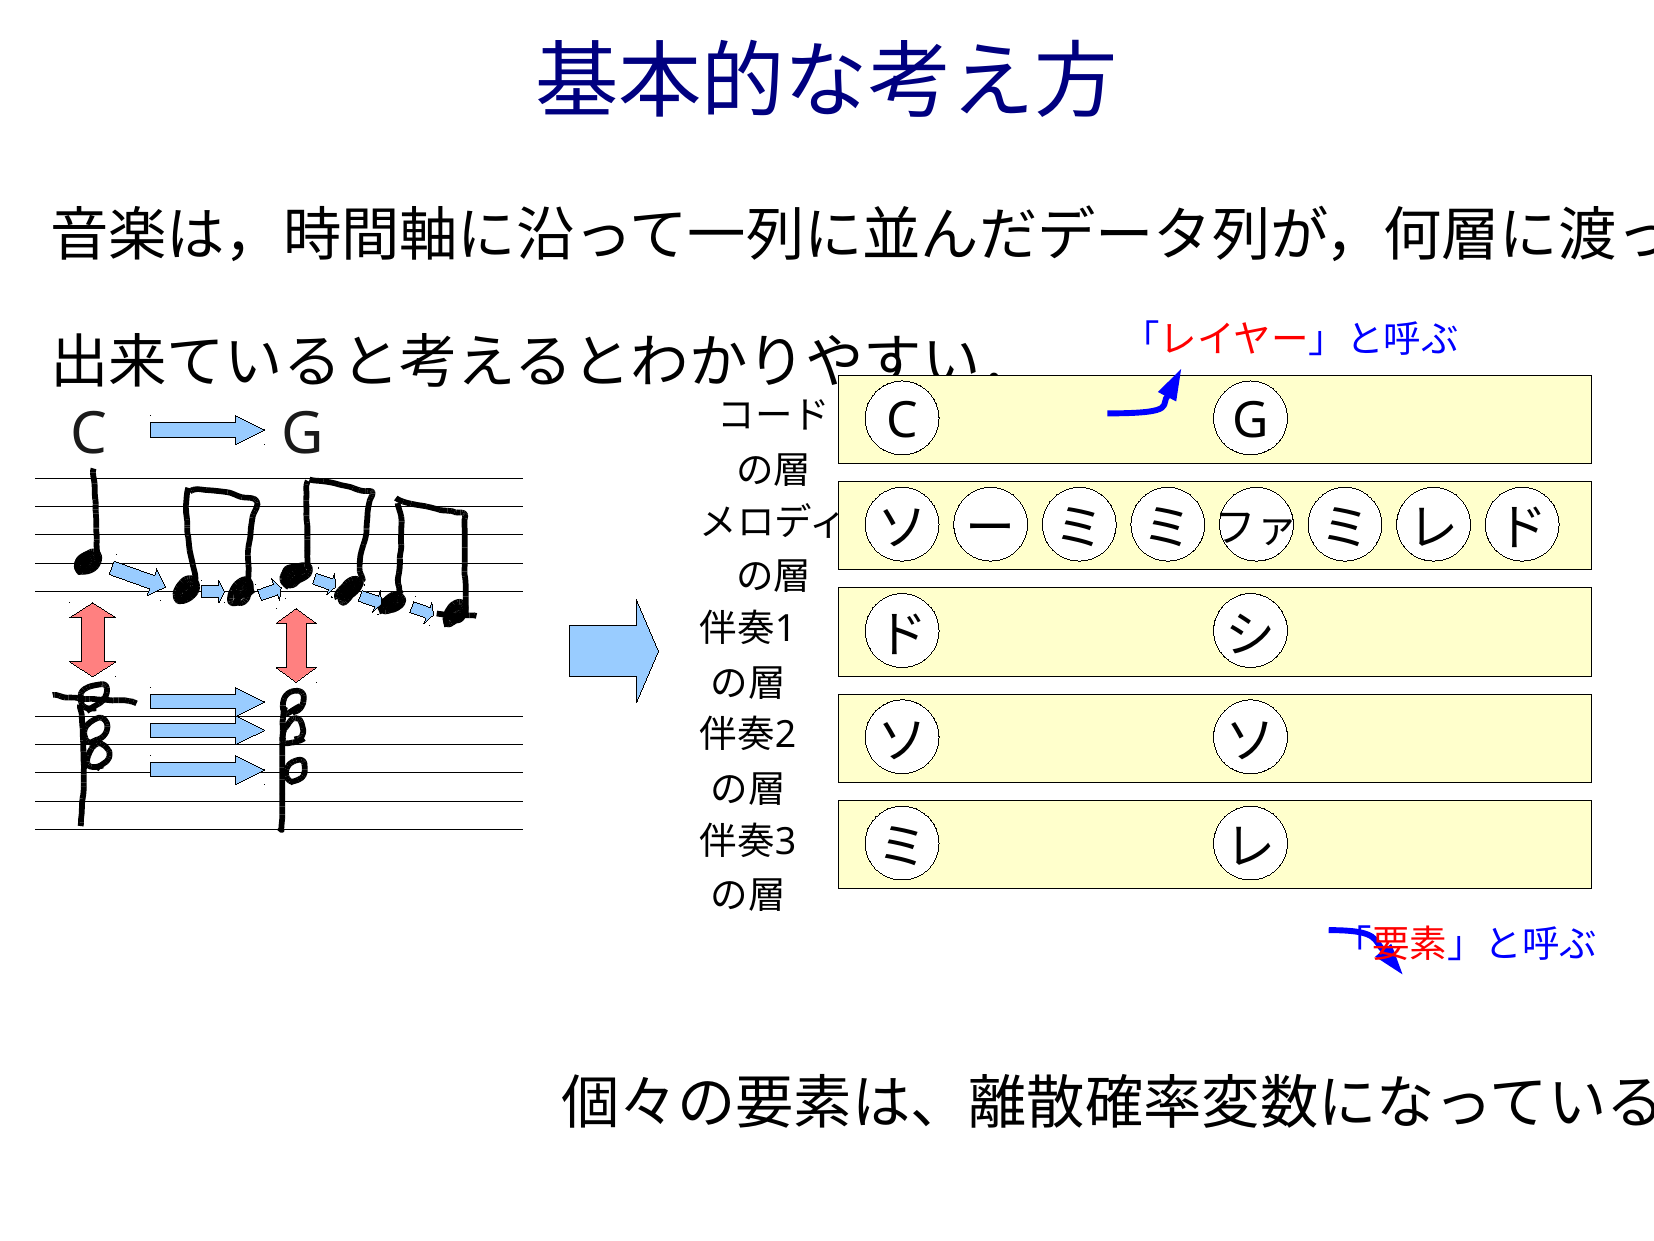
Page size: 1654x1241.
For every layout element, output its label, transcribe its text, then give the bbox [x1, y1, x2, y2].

text_box [151, 756, 263, 784]
text_box [73, 467, 103, 575]
text_box ド [865, 593, 940, 668]
text_box メロディ の層 [685, 484, 837, 580]
text_box [151, 716, 265, 744]
text_box ミ [1308, 487, 1382, 562]
text_box G [1213, 380, 1288, 455]
text_box ド [1485, 487, 1560, 562]
text_box [838, 800, 1592, 889]
text_box 伴奏1 の層 [685, 590, 814, 686]
text_box G [281, 395, 325, 466]
text_box 伴奏3 の層 [685, 803, 814, 899]
text_box [838, 375, 1592, 464]
text_box [410, 602, 434, 622]
text_box [109, 560, 166, 595]
text_box [70, 602, 114, 676]
text_box [312, 573, 336, 593]
text_box ソ [1213, 699, 1288, 774]
text_box ミ [865, 806, 940, 880]
text_box [151, 688, 263, 716]
text_box ミ [1130, 487, 1205, 562]
text_box ソ [865, 699, 940, 774]
text_box 「要素」と呼ぶ [1319, 906, 1572, 962]
text_box [277, 687, 308, 833]
text_box ミ [1042, 487, 1117, 562]
text_box [52, 681, 138, 827]
text_box [202, 582, 225, 601]
text_box [838, 694, 1592, 783]
text_box [276, 609, 315, 682]
text_box C [865, 380, 940, 455]
text_box レ [1396, 487, 1471, 562]
text_box 「レイヤー」と呼ぶ [1107, 301, 1412, 357]
text_box ー [953, 487, 1028, 562]
text_box [151, 416, 263, 444]
text_box [838, 587, 1592, 677]
text_box ソ [865, 487, 940, 562]
text_box [258, 579, 281, 600]
text_box ファ [1219, 487, 1294, 562]
text_box 伴奏2 の層 [685, 696, 814, 793]
text_box 個々の要素は、離散確率変数になっている [546, 1048, 1596, 1126]
text_box [569, 599, 659, 703]
title 基本的な考え方 [82, 21, 1571, 127]
text_box [838, 481, 1592, 570]
text_box 音楽は，時間軸に沿って一列に並んだデータ列が，何層に渡って 出来ていると考えるとわかりやすい． [35, 138, 1613, 311]
text_box シ [1213, 593, 1288, 668]
text_box [279, 476, 478, 628]
text_box レ [1213, 806, 1288, 880]
text_box コード の層 [702, 378, 828, 474]
text_box [172, 486, 261, 607]
text_box C [70, 395, 108, 466]
